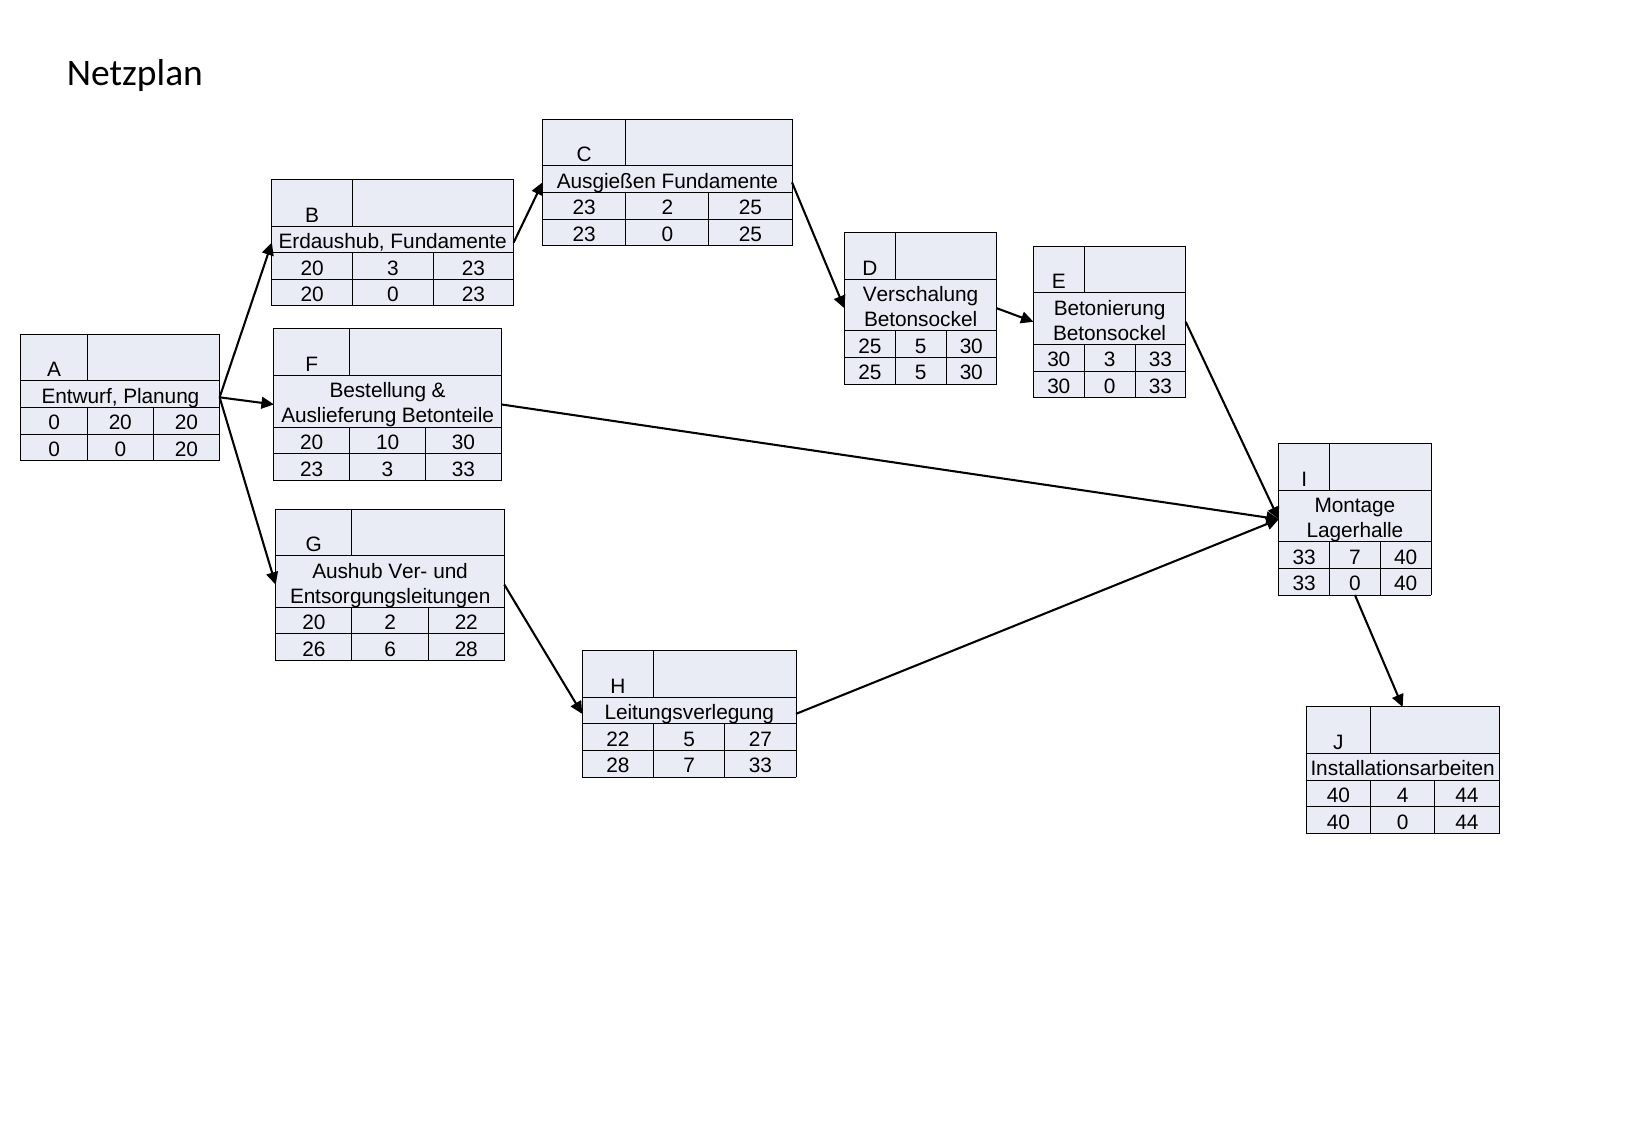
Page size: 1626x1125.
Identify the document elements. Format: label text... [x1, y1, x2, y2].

table_cell 5 [896, 331, 946, 357]
table_cell 25 [845, 331, 895, 357]
table_cell Ausgießen Fundamente [543, 166, 792, 192]
table_header [352, 510, 504, 555]
table_cell 40 [1381, 569, 1431, 595]
table_cell 40 [1381, 542, 1431, 568]
table_cell 28 [429, 634, 504, 660]
table_header F [274, 329, 349, 375]
table_cell 23 [434, 253, 513, 279]
table_header C [543, 120, 625, 165]
table_cell 30 [426, 428, 501, 453]
table_cell 3 [350, 454, 425, 480]
table_cell 0 [1085, 372, 1135, 397]
table_header [1371, 707, 1499, 753]
table_cell 30 [947, 331, 996, 357]
table_cell Installationsarbeiten [1307, 754, 1499, 780]
table_header [350, 329, 501, 375]
table_header I [1279, 444, 1329, 490]
table_cell 5 [896, 358, 946, 384]
table_cell 23 [543, 220, 625, 245]
table_cell 20 [272, 253, 352, 279]
table_cell Aushub Ver- und Entsorgungsleitungen [276, 556, 504, 607]
table_cell 25 [709, 220, 792, 245]
table_cell 7 [1330, 542, 1380, 568]
table_cell 23 [274, 454, 349, 480]
table_cell Verschalung Betonsockel [845, 280, 996, 330]
table_cell Betonierung Betonsockel [1034, 293, 1185, 344]
table_header [88, 335, 219, 380]
table_header [626, 120, 792, 165]
table_cell Bestellung & Auslieferung Betonteile [274, 376, 501, 427]
table_header B [272, 180, 352, 226]
table_header H [583, 651, 653, 697]
table_cell 33 [1136, 372, 1185, 397]
table_cell 0 [626, 220, 708, 245]
table_cell 23 [543, 193, 625, 219]
table_cell 33 [725, 751, 796, 777]
table_cell 33 [1279, 569, 1329, 595]
table_cell 25 [709, 193, 792, 219]
table_cell 0 [88, 435, 153, 460]
table_cell 22 [583, 724, 653, 750]
table_cell 30 [947, 358, 996, 384]
table_header D [845, 233, 895, 279]
table_header [896, 233, 996, 279]
table_cell Erdaushub, Fundamente [272, 227, 513, 252]
table_cell 2 [626, 193, 708, 219]
table_cell 20 [274, 428, 349, 453]
table_cell Leitungsverlegung [583, 698, 796, 723]
table_cell 7 [654, 751, 724, 777]
table_cell Montage Lagerhalle [1279, 491, 1431, 541]
table_cell Entwurf, Planung [21, 381, 219, 407]
table_cell 20 [154, 408, 219, 434]
table_header E [1034, 247, 1084, 292]
table_header J [1307, 707, 1370, 753]
table_cell 20 [154, 435, 219, 460]
table_header A [21, 335, 87, 380]
table_cell 10 [350, 428, 425, 453]
table_cell 3 [1085, 345, 1135, 371]
table_cell 0 [21, 435, 87, 460]
table_cell 44 [1435, 781, 1499, 806]
table_cell 26 [276, 634, 351, 660]
table_cell 0 [353, 280, 433, 305]
table_cell 30 [1034, 372, 1084, 397]
table_cell 40 [1307, 781, 1370, 806]
table_cell 6 [352, 634, 428, 660]
table_cell 30 [1034, 345, 1084, 371]
table_cell 22 [429, 608, 504, 633]
table_cell 3 [353, 253, 433, 279]
table_cell 20 [88, 408, 153, 434]
text_box Netzplan [52, 40, 218, 101]
table_header [353, 180, 513, 226]
table_cell 40 [1307, 807, 1370, 833]
table_cell 2 [352, 608, 428, 633]
table_cell 20 [272, 280, 352, 305]
table_header [1330, 444, 1431, 490]
table_cell 23 [434, 280, 513, 305]
table_header [654, 651, 796, 697]
table_cell 27 [725, 724, 796, 750]
table_cell 20 [276, 608, 351, 633]
table_cell 25 [845, 358, 895, 384]
table_cell 33 [1136, 345, 1185, 371]
table_header [1085, 247, 1185, 292]
table_cell 0 [1371, 807, 1434, 833]
table_cell 0 [1330, 569, 1380, 595]
table_cell 44 [1435, 807, 1499, 833]
table_cell 5 [654, 724, 724, 750]
table_cell 33 [1279, 542, 1329, 568]
table_cell 4 [1371, 781, 1434, 806]
table_header G [276, 510, 351, 555]
table_cell 33 [426, 454, 501, 480]
table_cell 0 [21, 408, 87, 434]
table_cell 28 [583, 751, 653, 777]
